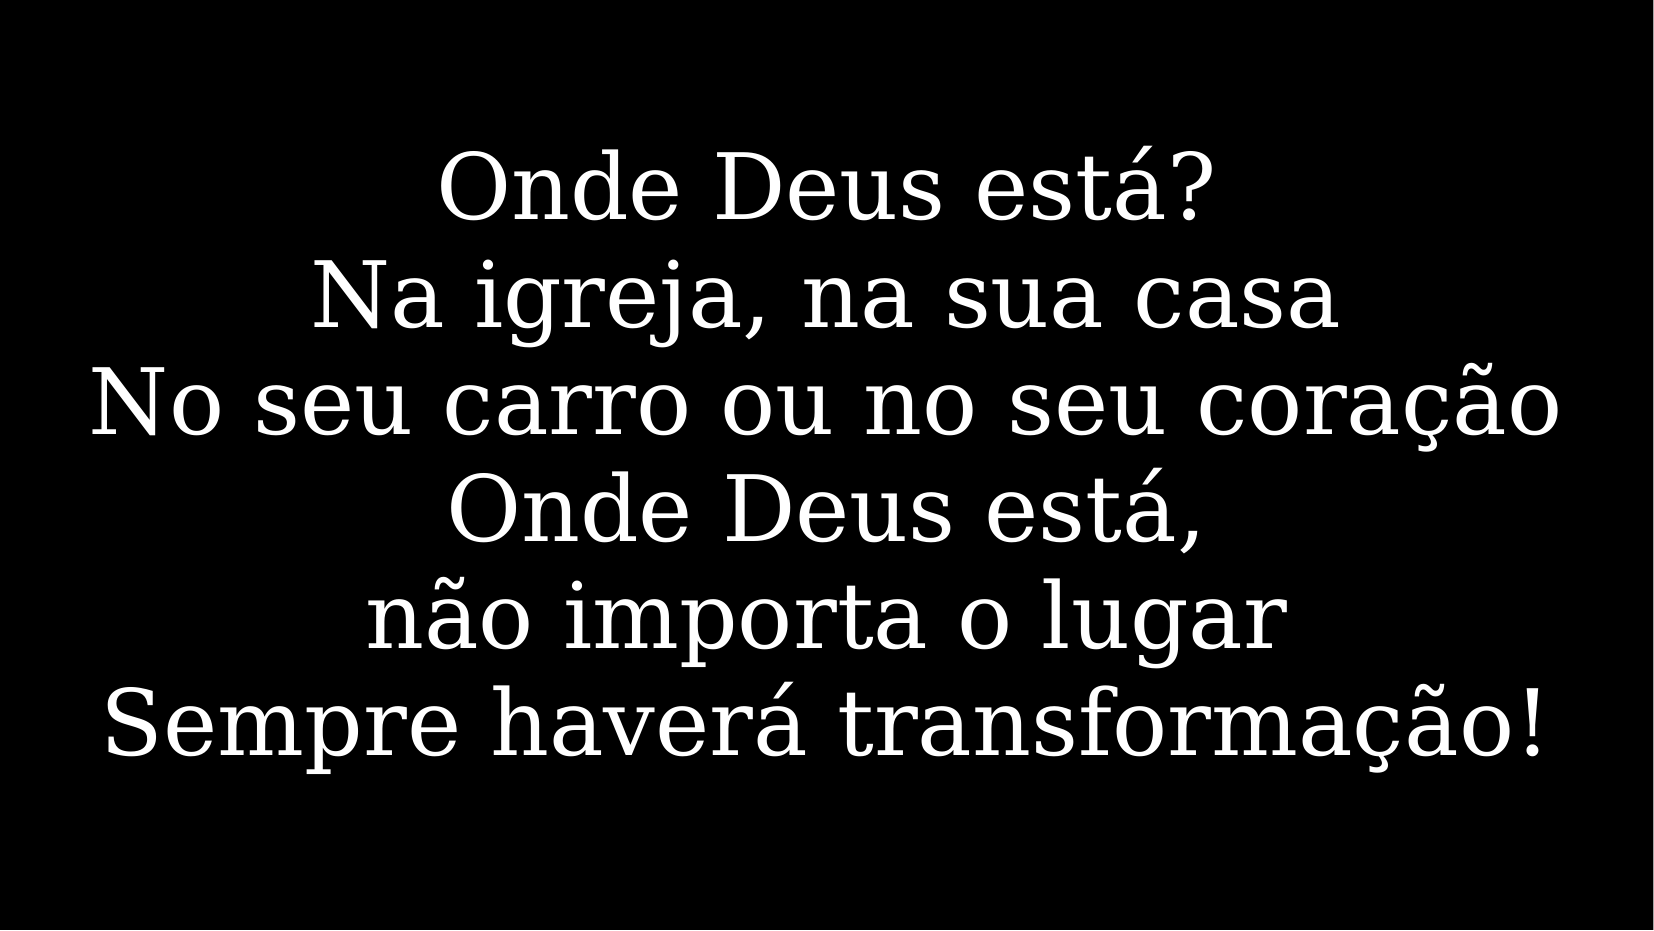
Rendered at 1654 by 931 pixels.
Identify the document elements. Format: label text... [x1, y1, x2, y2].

subtitle Onde Deus está? Na igreja, na sua casa No seu carro ou no seu coração Onde Deus está, não importa o lugar Sempre haverá transformação! [82, 49, 1571, 863]
